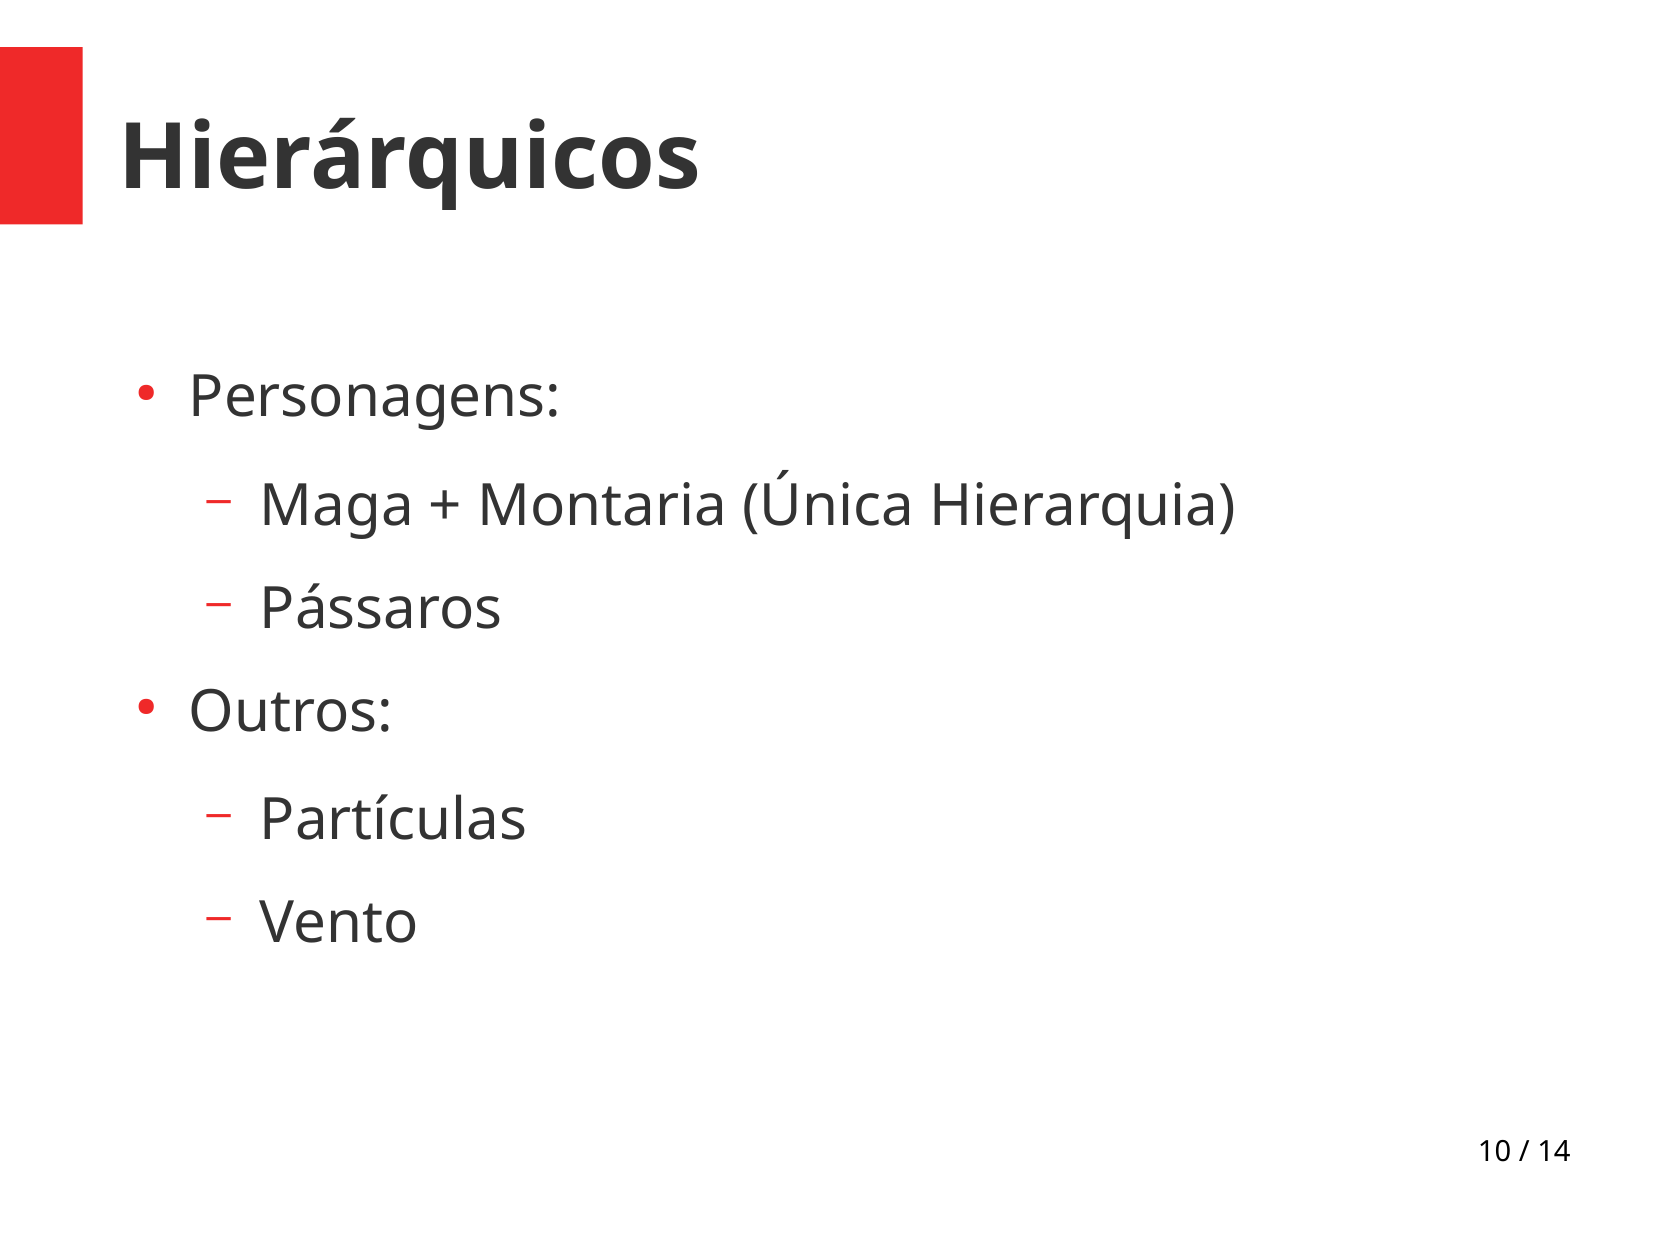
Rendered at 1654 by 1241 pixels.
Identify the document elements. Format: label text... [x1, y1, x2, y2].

list Personagens: Maga + Montaria (Única Hierarquia) Pássaros Outros: Partículas Vento [118, 354, 1536, 1074]
title Hierárquicos [118, 49, 1571, 257]
